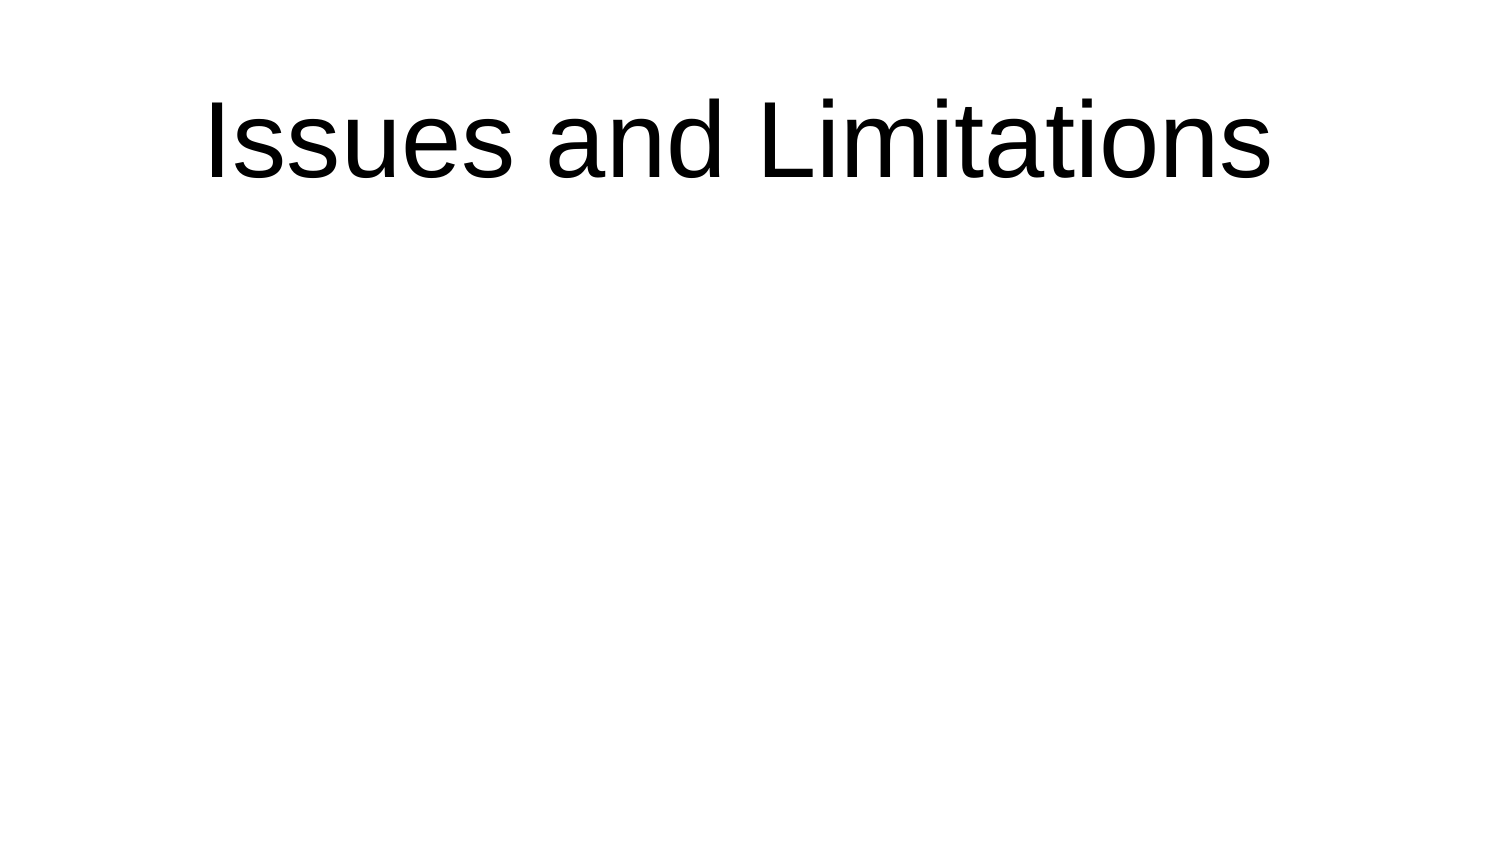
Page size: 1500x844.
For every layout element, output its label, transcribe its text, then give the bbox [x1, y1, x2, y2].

title Issues and Limitations [64, 60, 1413, 215]
